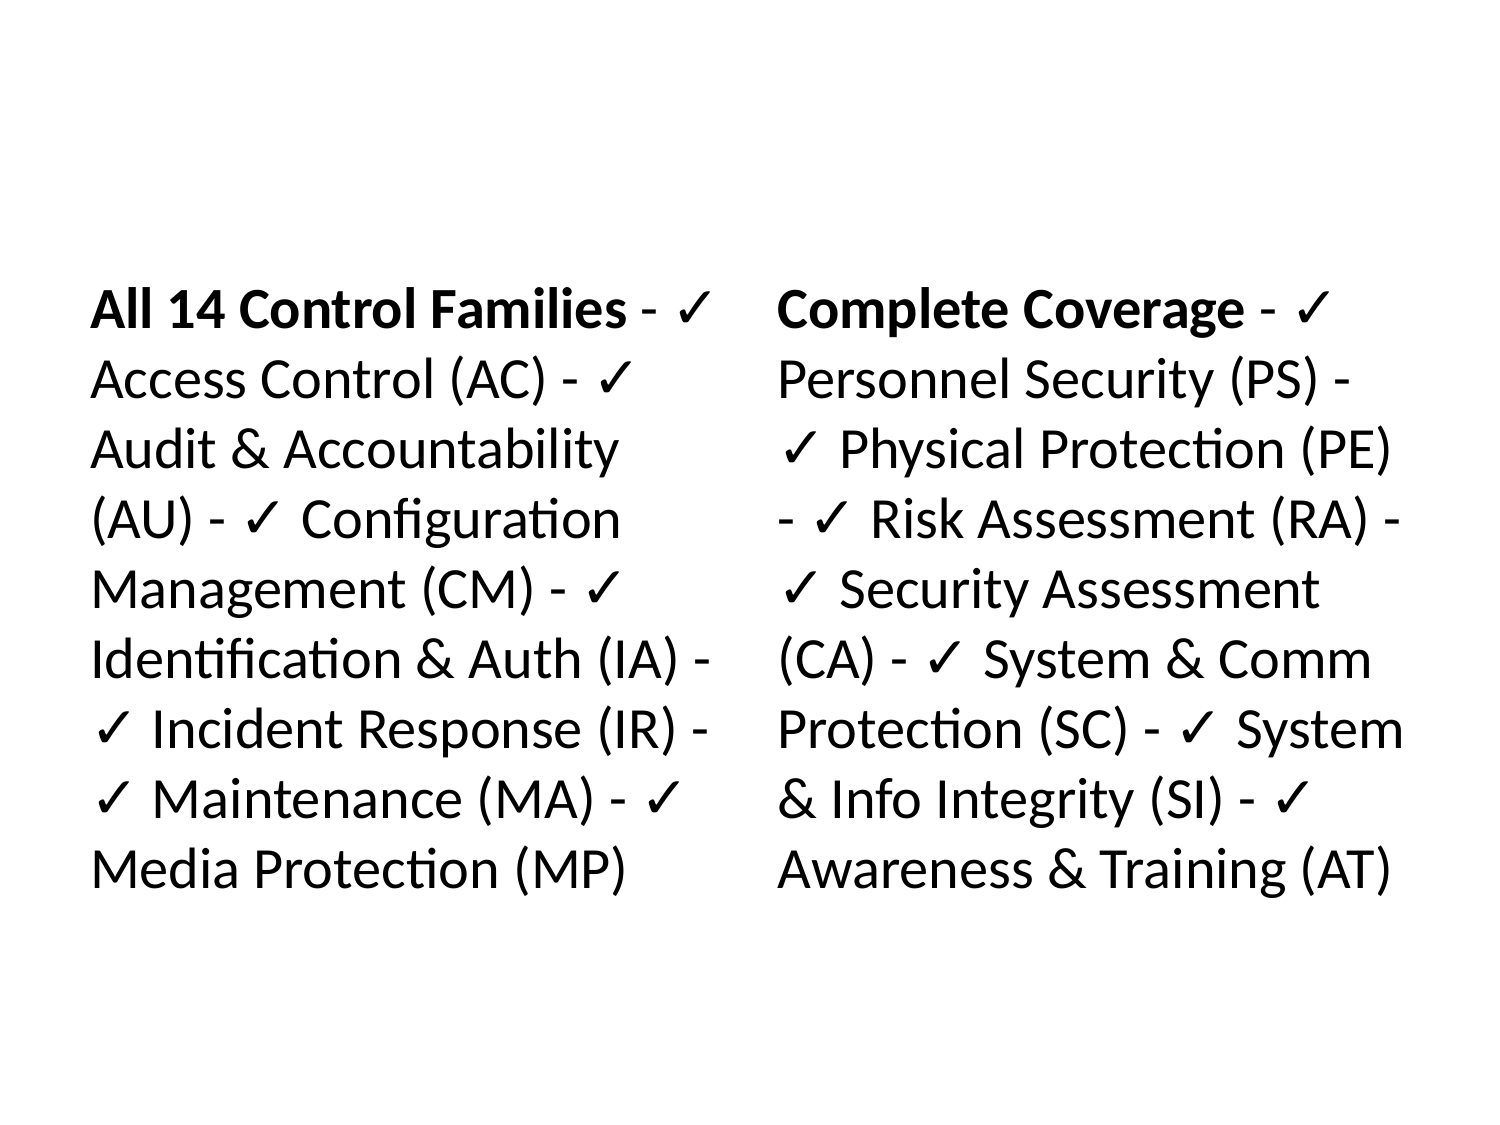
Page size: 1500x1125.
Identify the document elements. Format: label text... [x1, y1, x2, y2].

list All 14 Control Families - ✓ Access Control (AC) - ✓ Audit & Accountability (AU) - ✓ Configuration Management (CM) - ✓ Identification & Auth (IA) - ✓ Incident Response (IR) - ✓ Maintenance (MA) - ✓ Media Protection (MP) [75, 262, 738, 1005]
list Complete Coverage - ✓ Personnel Security (PS) - ✓ Physical Protection (PE) - ✓ Risk Assessment (RA) - ✓ Security Assessment (CA) - ✓ System & Comm Protection (SC) - ✓ System & Info Integrity (SI) - ✓ Awareness & Training (AT) [762, 262, 1425, 1005]
